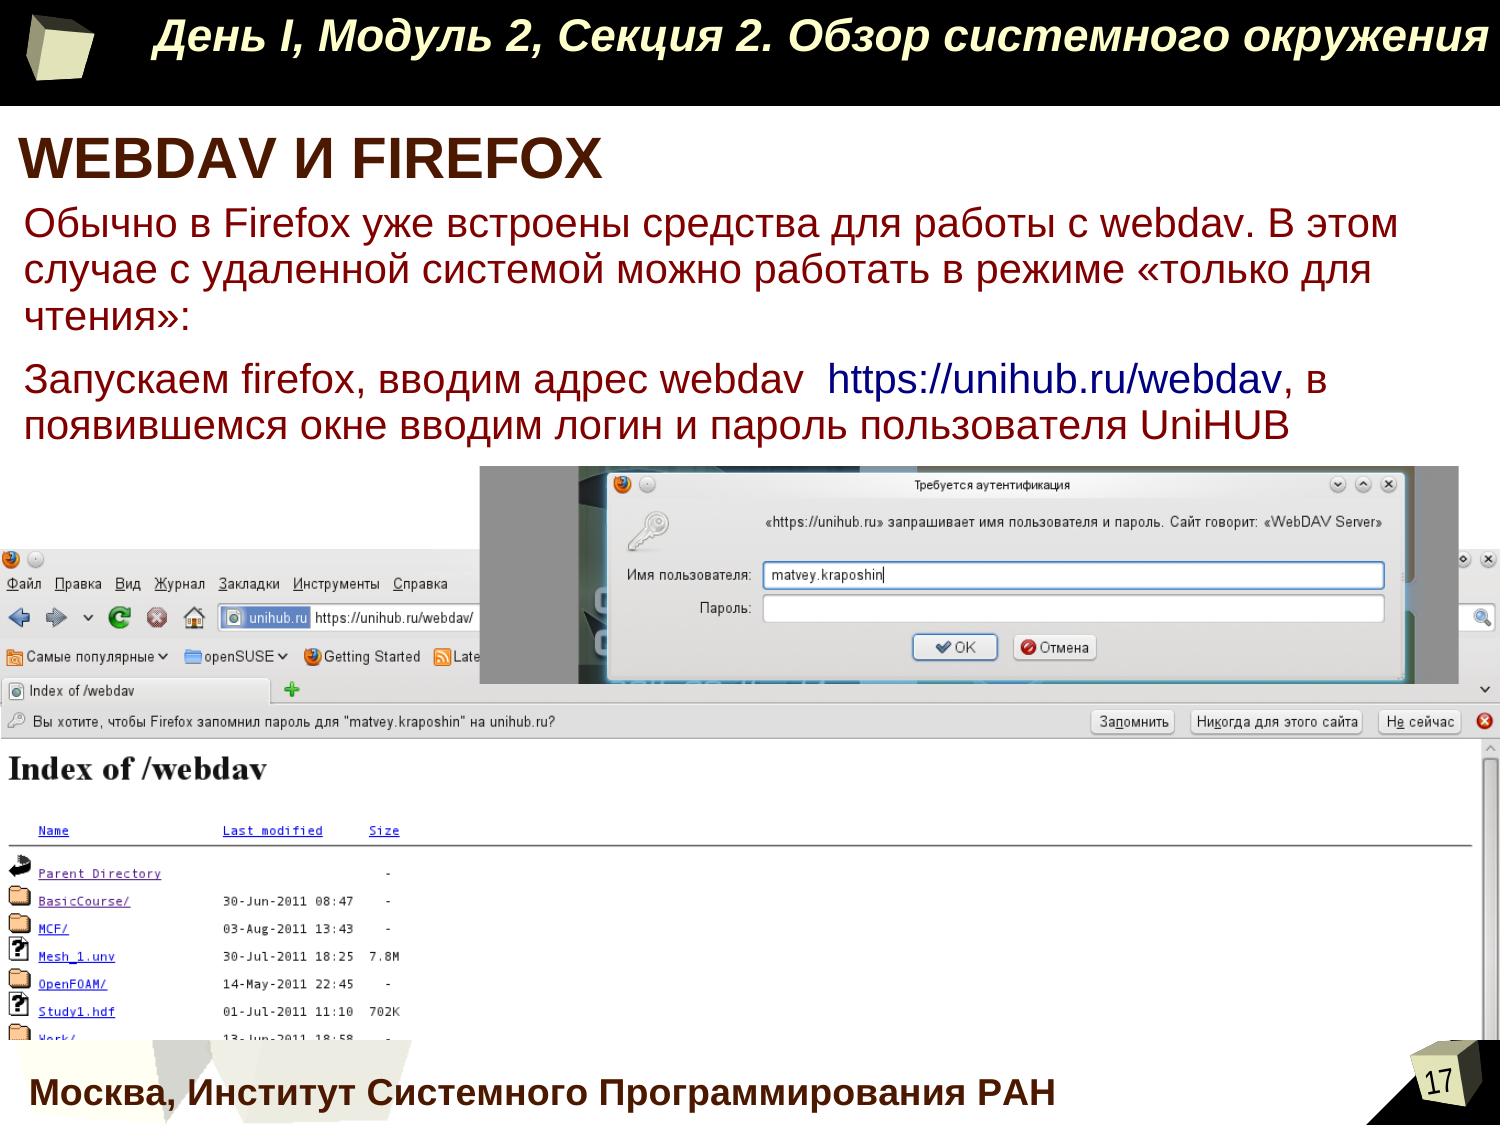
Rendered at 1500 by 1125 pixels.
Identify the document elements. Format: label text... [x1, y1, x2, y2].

picture [423, 1088, 433, 1102]
picture [0, 466, 1500, 1125]
text_box Обычно в Firefox уже встроены средства для работы с webdav. В этом случае с удаленной системой можно работать в режиме «только для чтения»: Запускаем firefox, вводим адрес webdav https://unihub.ru/webdav, в появившемся окне вводим логин и пароль пользователя UniHUB [23, 199, 1471, 449]
text_box WEBDAV И FIREFOX [4, 112, 1500, 198]
